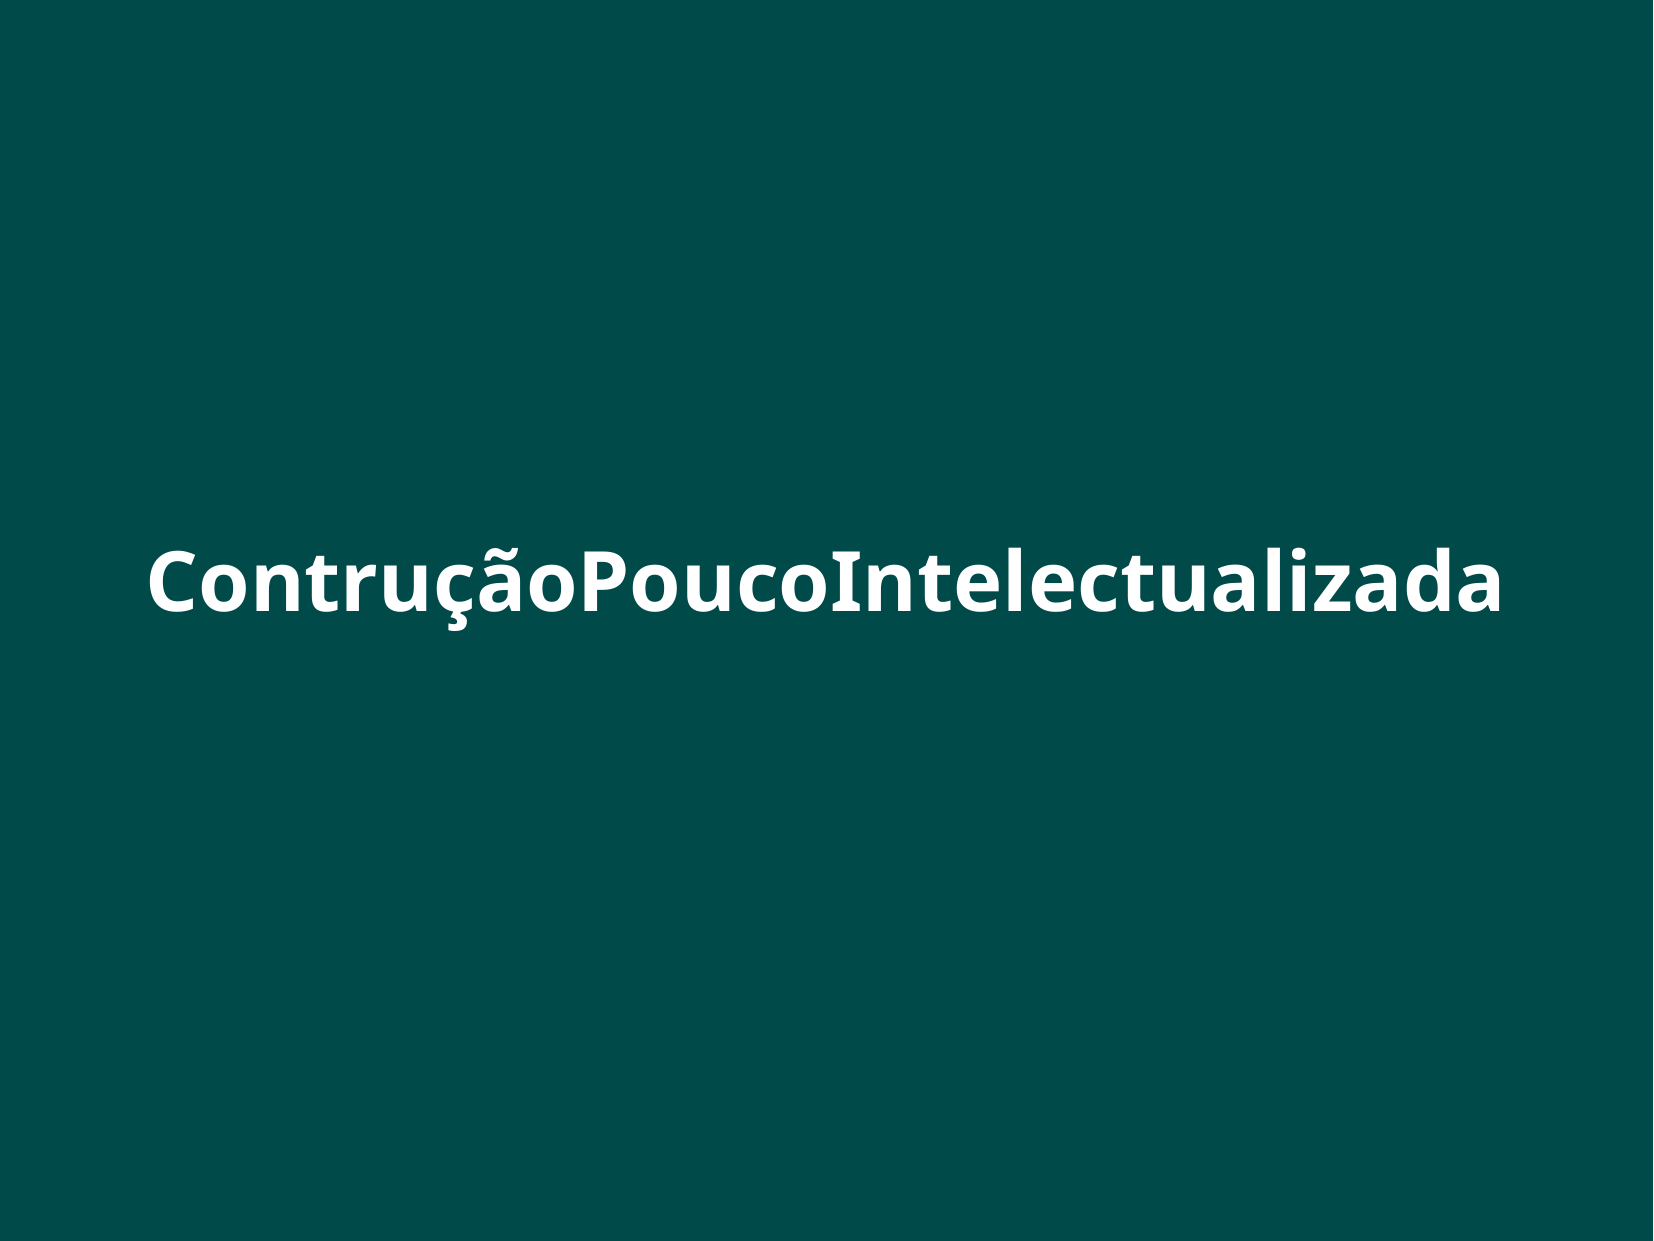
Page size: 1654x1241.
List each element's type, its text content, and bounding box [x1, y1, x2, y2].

subtitle ContruçãoPoucoIntelectualizada [82, 56, 1571, 1102]
